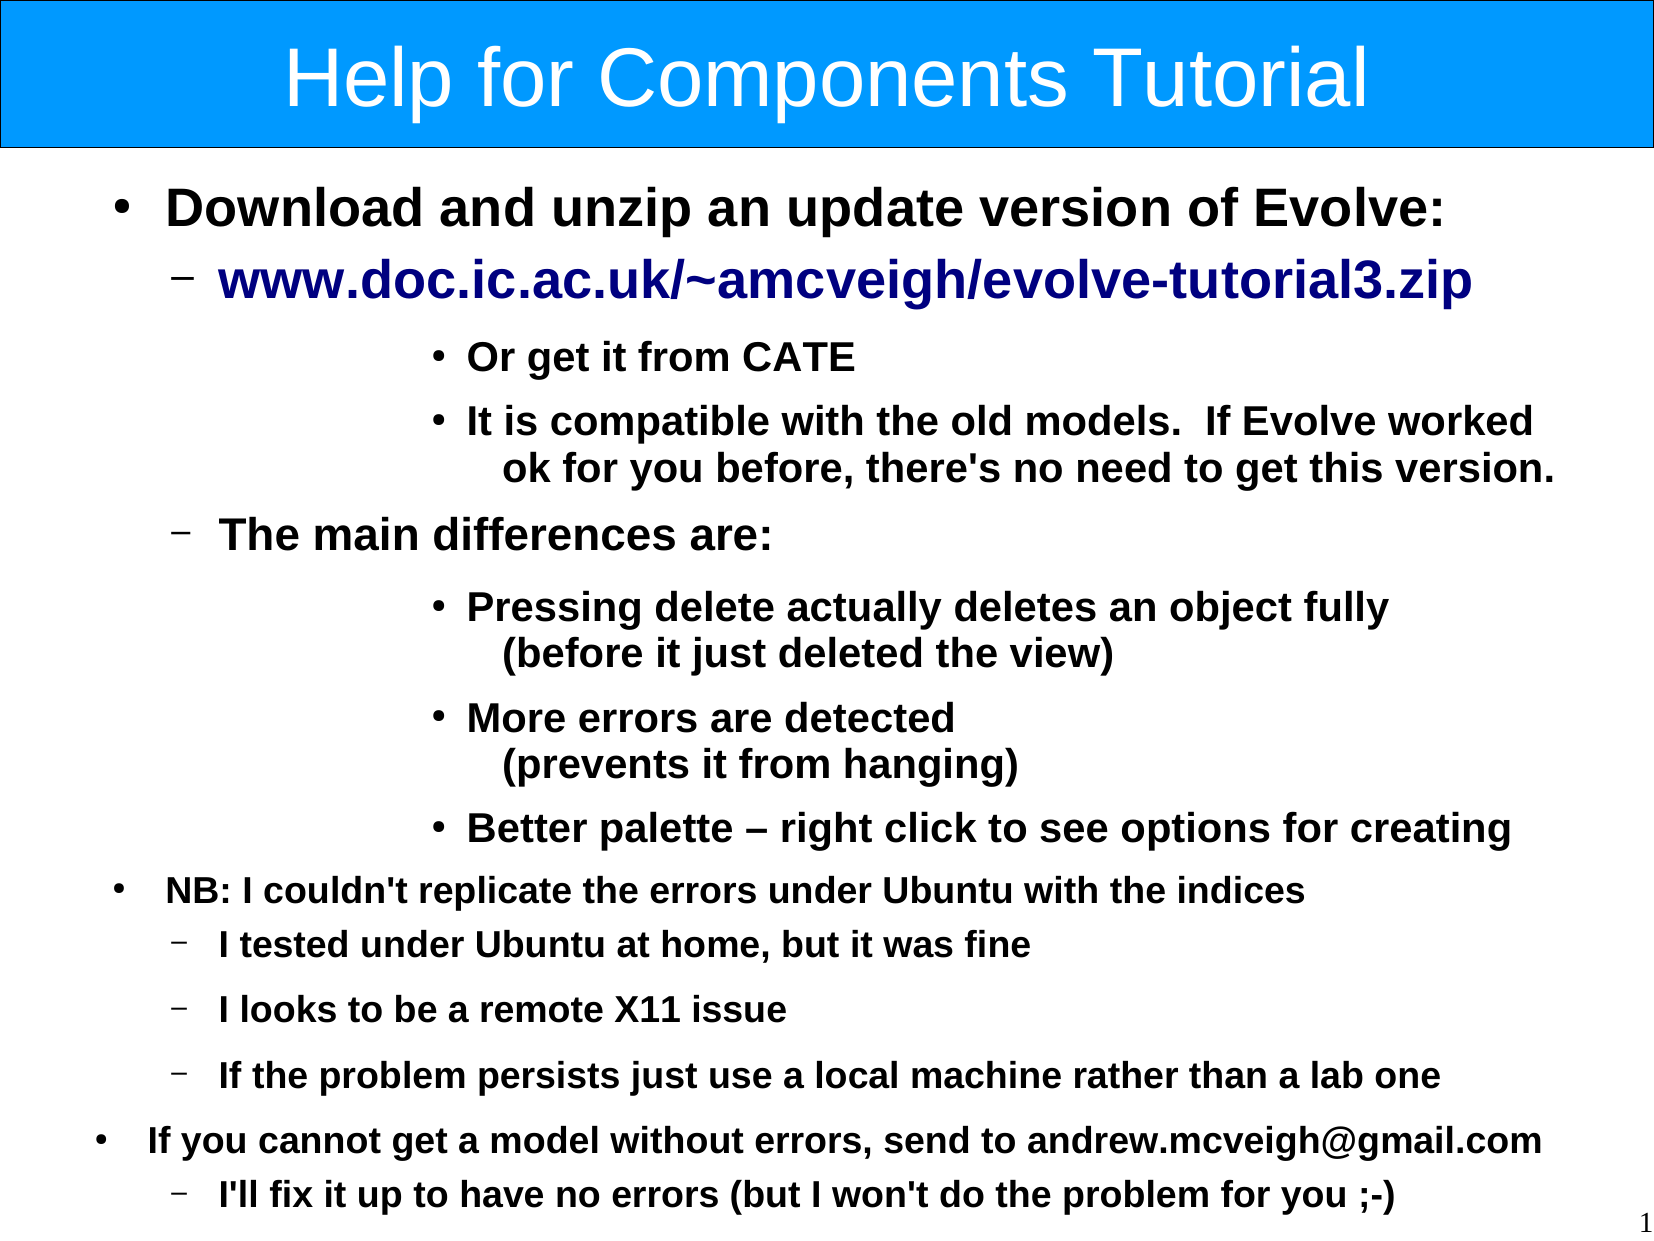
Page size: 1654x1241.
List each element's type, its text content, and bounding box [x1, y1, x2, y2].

list Download and unzip an update version of Evolve: www.doc.ic.ac.uk/~amcveigh/evolve-tutorial3.zip Or get it from CATE It is compatible with the old models. If Evolve worked ok for you before, there's no need to get this version. The main differences are: Pressing delete actually deletes an object fully (before it just deleted the view) More errors are detected (prevents it from hanging) Better palette – right click to see options for creating NB: I couldn't replicate the errors under Ubuntu with the indices I tested under Ubuntu at home, but it was fine I looks to be a remote X11 issue If the problem persists just use a local machine rather than a lab one If you cannot get a model without errors, send to andrew.mcveigh@gmail.com I'll fix it up to have no errors (but I won't do the problem for you ;-) [76, 177, 1565, 1236]
title Help for Components Tutorial [82, 13, 1571, 142]
